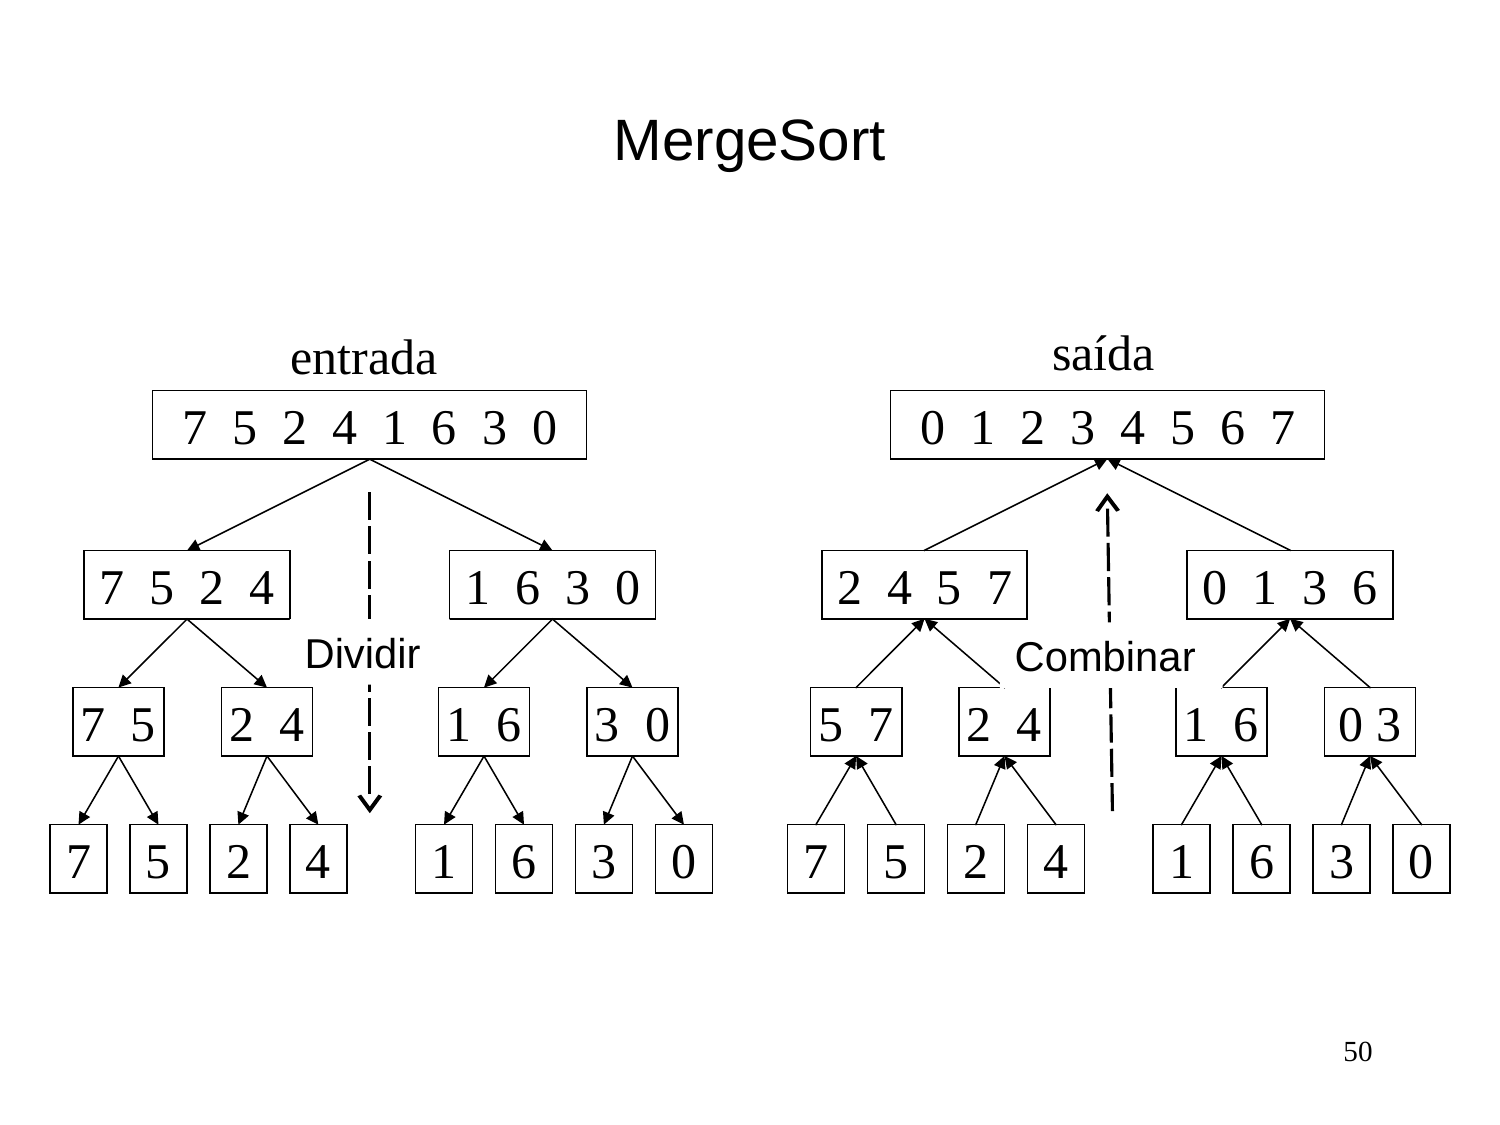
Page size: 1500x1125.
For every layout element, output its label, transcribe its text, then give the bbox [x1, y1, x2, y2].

text_box Combinar [999, 622, 1223, 688]
text_box 2 4 [958, 687, 1051, 756]
text_box saída [1037, 312, 1171, 388]
text_box 6 [1233, 824, 1291, 893]
title MergeSort [112, 99, 1388, 175]
text_box 2 4 5 7 [821, 550, 1028, 619]
text_box 7 [50, 824, 108, 894]
text_box 2 4 [221, 687, 313, 757]
text_box 3 [575, 824, 633, 894]
text_box 4 [1027, 824, 1085, 893]
text_box 0 [655, 824, 713, 894]
text_box 3 0 [586, 687, 679, 757]
text_box Dividir [289, 619, 450, 685]
text_box 5 [129, 824, 187, 894]
text_box 0 1 2 3 4 5 6 7 [890, 390, 1325, 459]
text_box 1 [1153, 824, 1211, 893]
text_box 1 6 [1175, 687, 1268, 756]
text_box 7 5 [72, 687, 165, 757]
text_box 0 [1392, 824, 1450, 893]
text_box 3 [1313, 824, 1371, 893]
text_box 7 5 2 4 [84, 550, 290, 620]
text_box entrada [276, 316, 454, 393]
text_box 6 [495, 824, 553, 894]
text_box 4 [289, 824, 347, 894]
text_box 2 [209, 824, 267, 894]
text_box 1 6 [438, 687, 530, 757]
text_box 7 5 2 4 1 6 3 0 [152, 390, 587, 460]
text_box 0 3 [1324, 687, 1416, 756]
text_box 0 1 3 6 [1187, 550, 1393, 619]
text_box 1 [415, 824, 473, 894]
text_box 2 [947, 824, 1005, 893]
text_box 7 [787, 824, 845, 893]
text_box 5 7 [810, 687, 902, 756]
text_box 5 [867, 824, 925, 893]
text_box 1 6 3 0 [449, 550, 656, 620]
